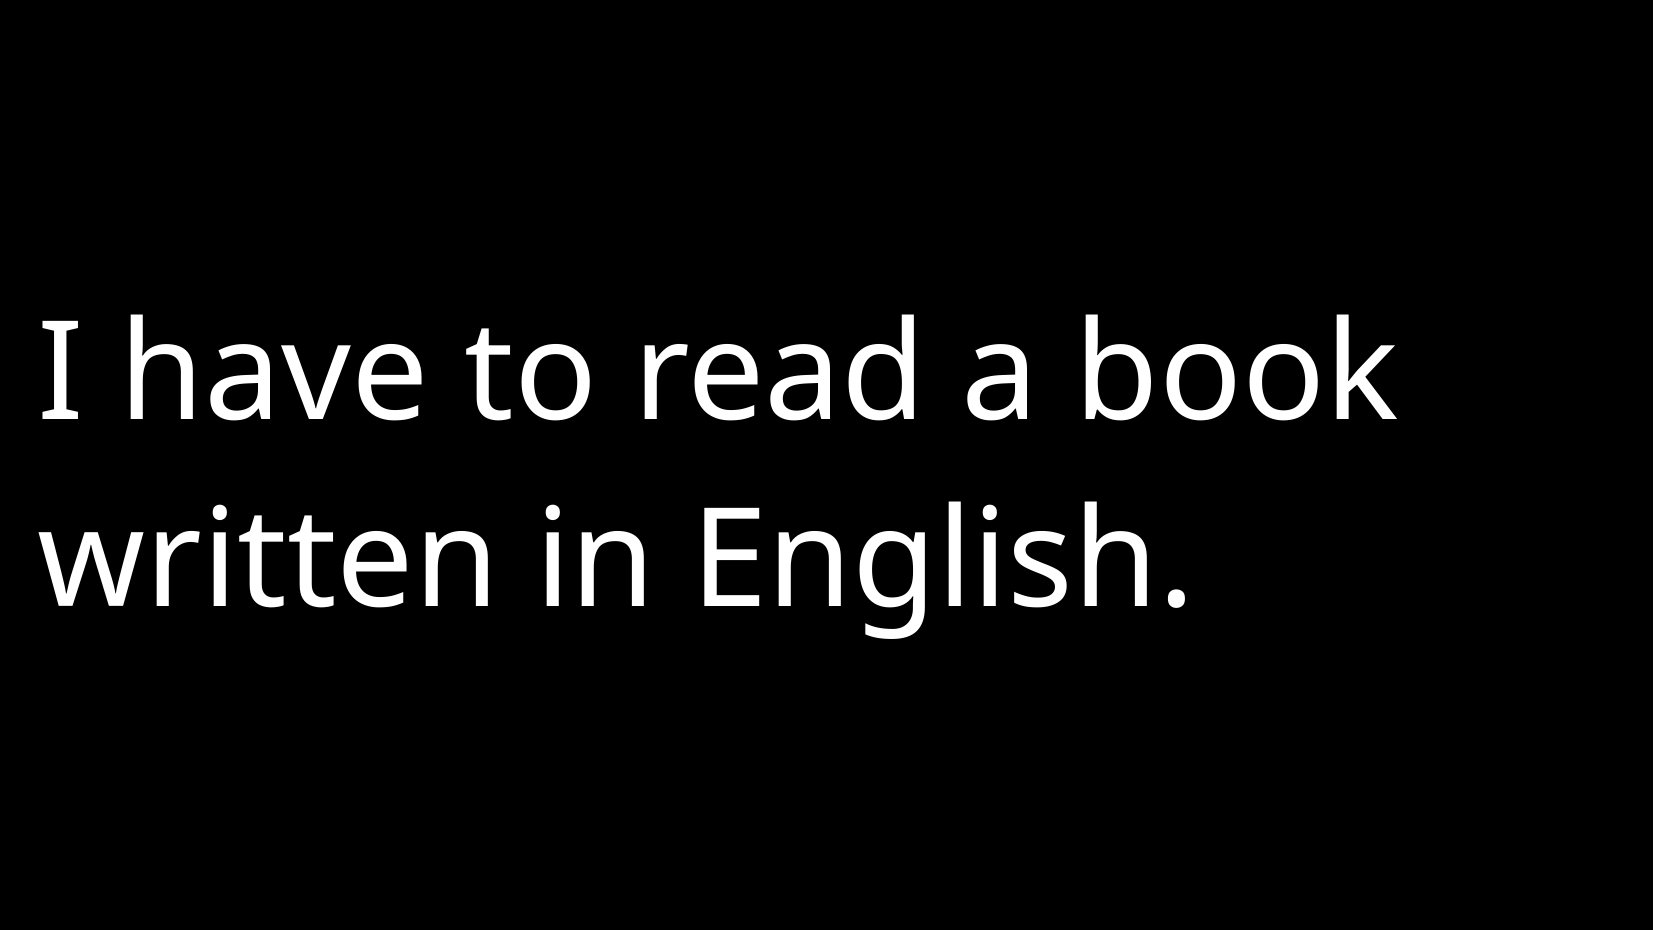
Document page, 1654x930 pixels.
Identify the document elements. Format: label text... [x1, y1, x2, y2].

title I have to read a book written in English. [37, 19, 1612, 900]
